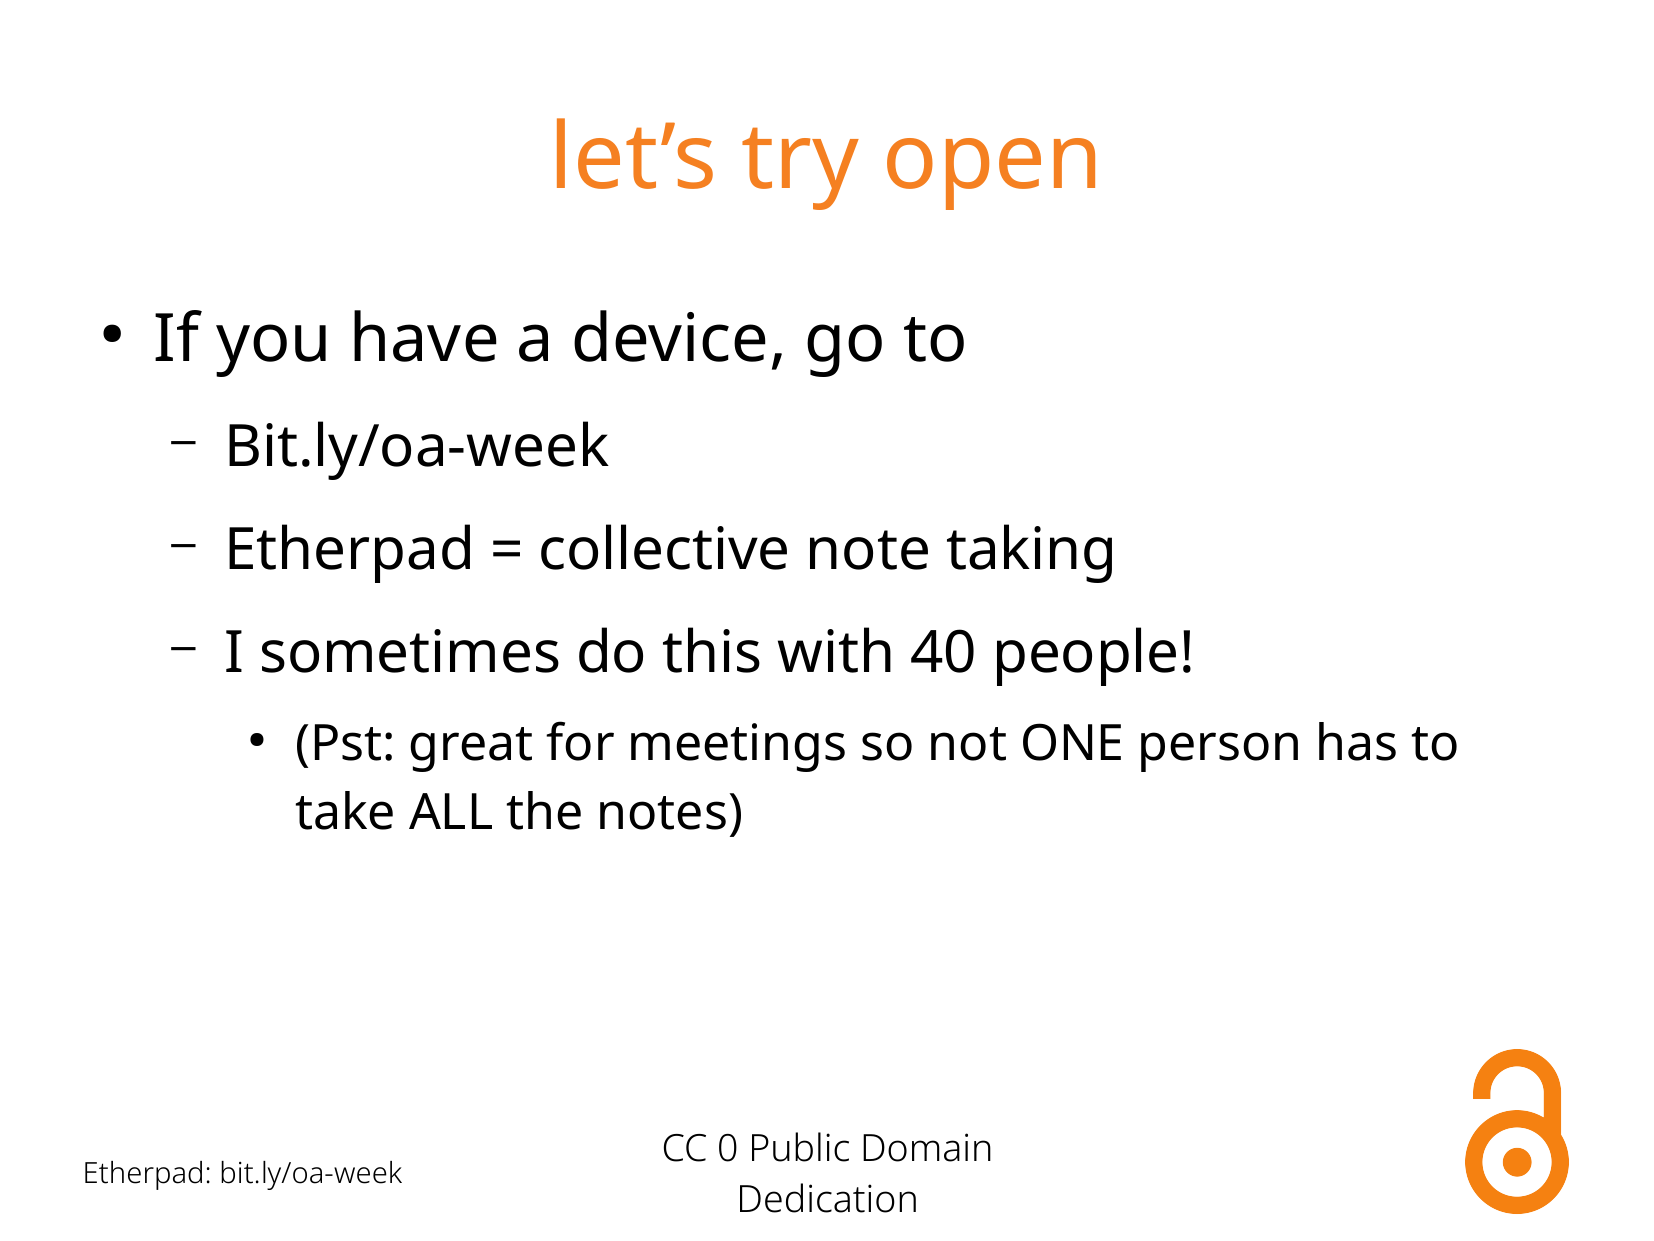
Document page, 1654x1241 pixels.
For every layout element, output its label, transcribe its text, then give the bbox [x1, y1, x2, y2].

title let’s try open [82, 49, 1571, 257]
list If you have a device, go to Bit.ly/oa-week Etherpad = collective note taking I sometimes do this with 40 people! (Pst: great for meetings so not ONE person has to take ALL the notes) [82, 290, 1571, 1010]
picture [1463, 1047, 1571, 1216]
